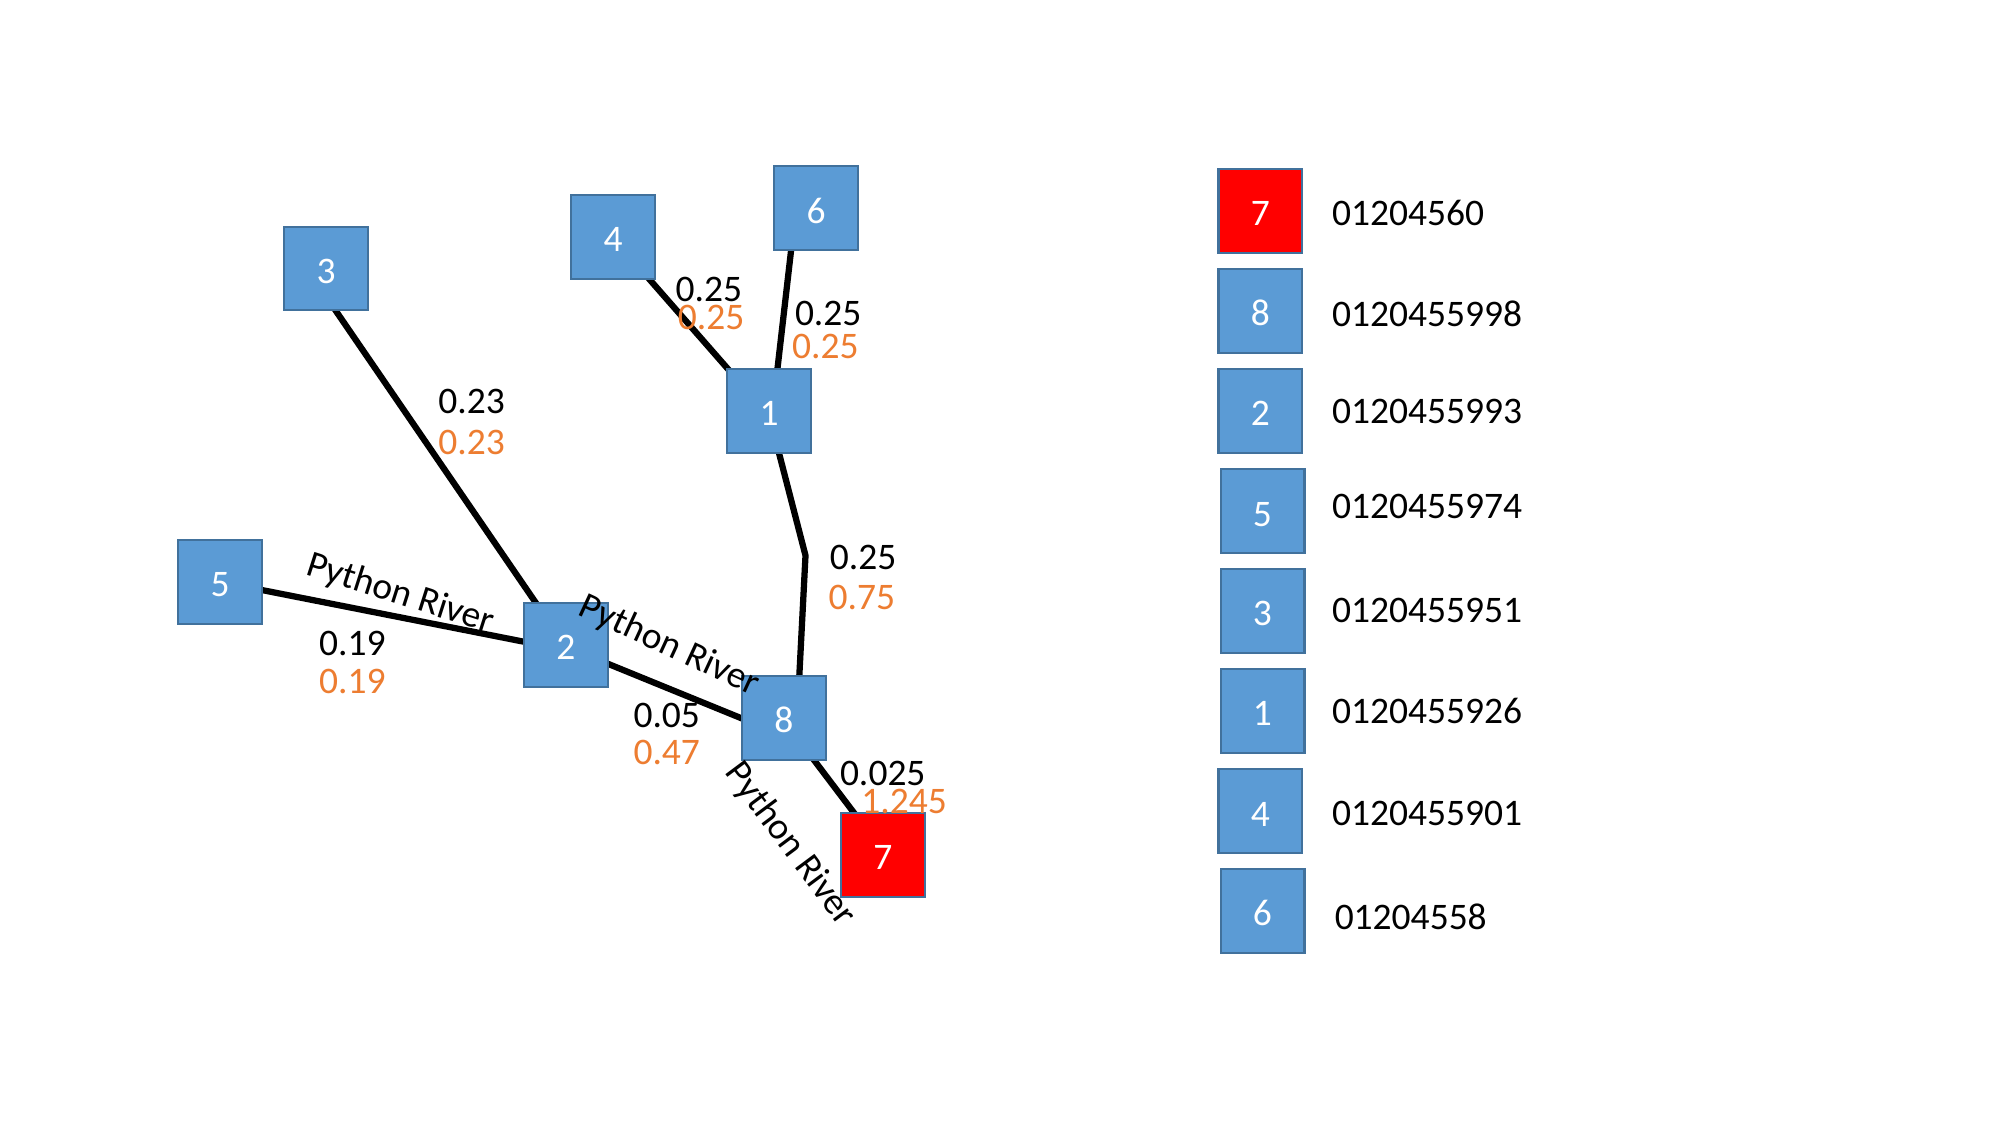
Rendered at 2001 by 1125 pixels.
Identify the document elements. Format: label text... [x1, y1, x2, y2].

text_box 6 [1221, 869, 1304, 953]
text_box 7 [841, 813, 925, 897]
text_box 3 [284, 227, 368, 310]
text_box 0120455901 [1317, 780, 1598, 842]
text_box 2 [524, 603, 608, 687]
text_box 0.75 [813, 564, 911, 625]
text_box 0120455974 [1317, 473, 1598, 535]
text_box 5 [1221, 469, 1304, 553]
text_box 0.05 [618, 682, 716, 719]
text_box 0.25 [662, 284, 761, 346]
text_box 0.025 [825, 739, 942, 801]
text_box Python River [702, 733, 887, 952]
text_box 0.23 [423, 368, 521, 409]
text_box 0120455951 [1317, 577, 1598, 638]
text_box 7 [1218, 169, 1302, 253]
text_box 6 [774, 166, 858, 250]
text_box 0120455993 [1317, 378, 1598, 440]
text_box 01204558 [1319, 884, 1601, 946]
text_box 0.25 [814, 524, 913, 586]
text_box 0120455926 [1317, 678, 1598, 740]
text_box 0.25 [780, 280, 878, 341]
text_box 0.47 [618, 719, 716, 781]
text_box 8 [742, 676, 826, 760]
text_box 3 [1221, 569, 1304, 653]
text_box 8 [1218, 269, 1302, 353]
text_box 1.245 [846, 768, 964, 830]
text_box 2 [1218, 369, 1302, 453]
text_box 0.19 [304, 649, 402, 710]
text_box 0.23 [423, 409, 521, 470]
text_box 0.25 [660, 256, 759, 317]
text_box 1 [1221, 669, 1304, 753]
text_box 0120455998 [1317, 281, 1537, 341]
text_box 4 [571, 195, 655, 279]
text_box 01204560 [1317, 180, 1598, 242]
text_box 0.25 [777, 313, 875, 375]
text_box 4 [1218, 769, 1302, 853]
text_box 1 [727, 369, 811, 453]
text_box 5 [178, 540, 262, 624]
text_box Python River [556, 567, 788, 718]
text_box 0.19 [304, 610, 402, 649]
text_box Python River [285, 527, 520, 654]
